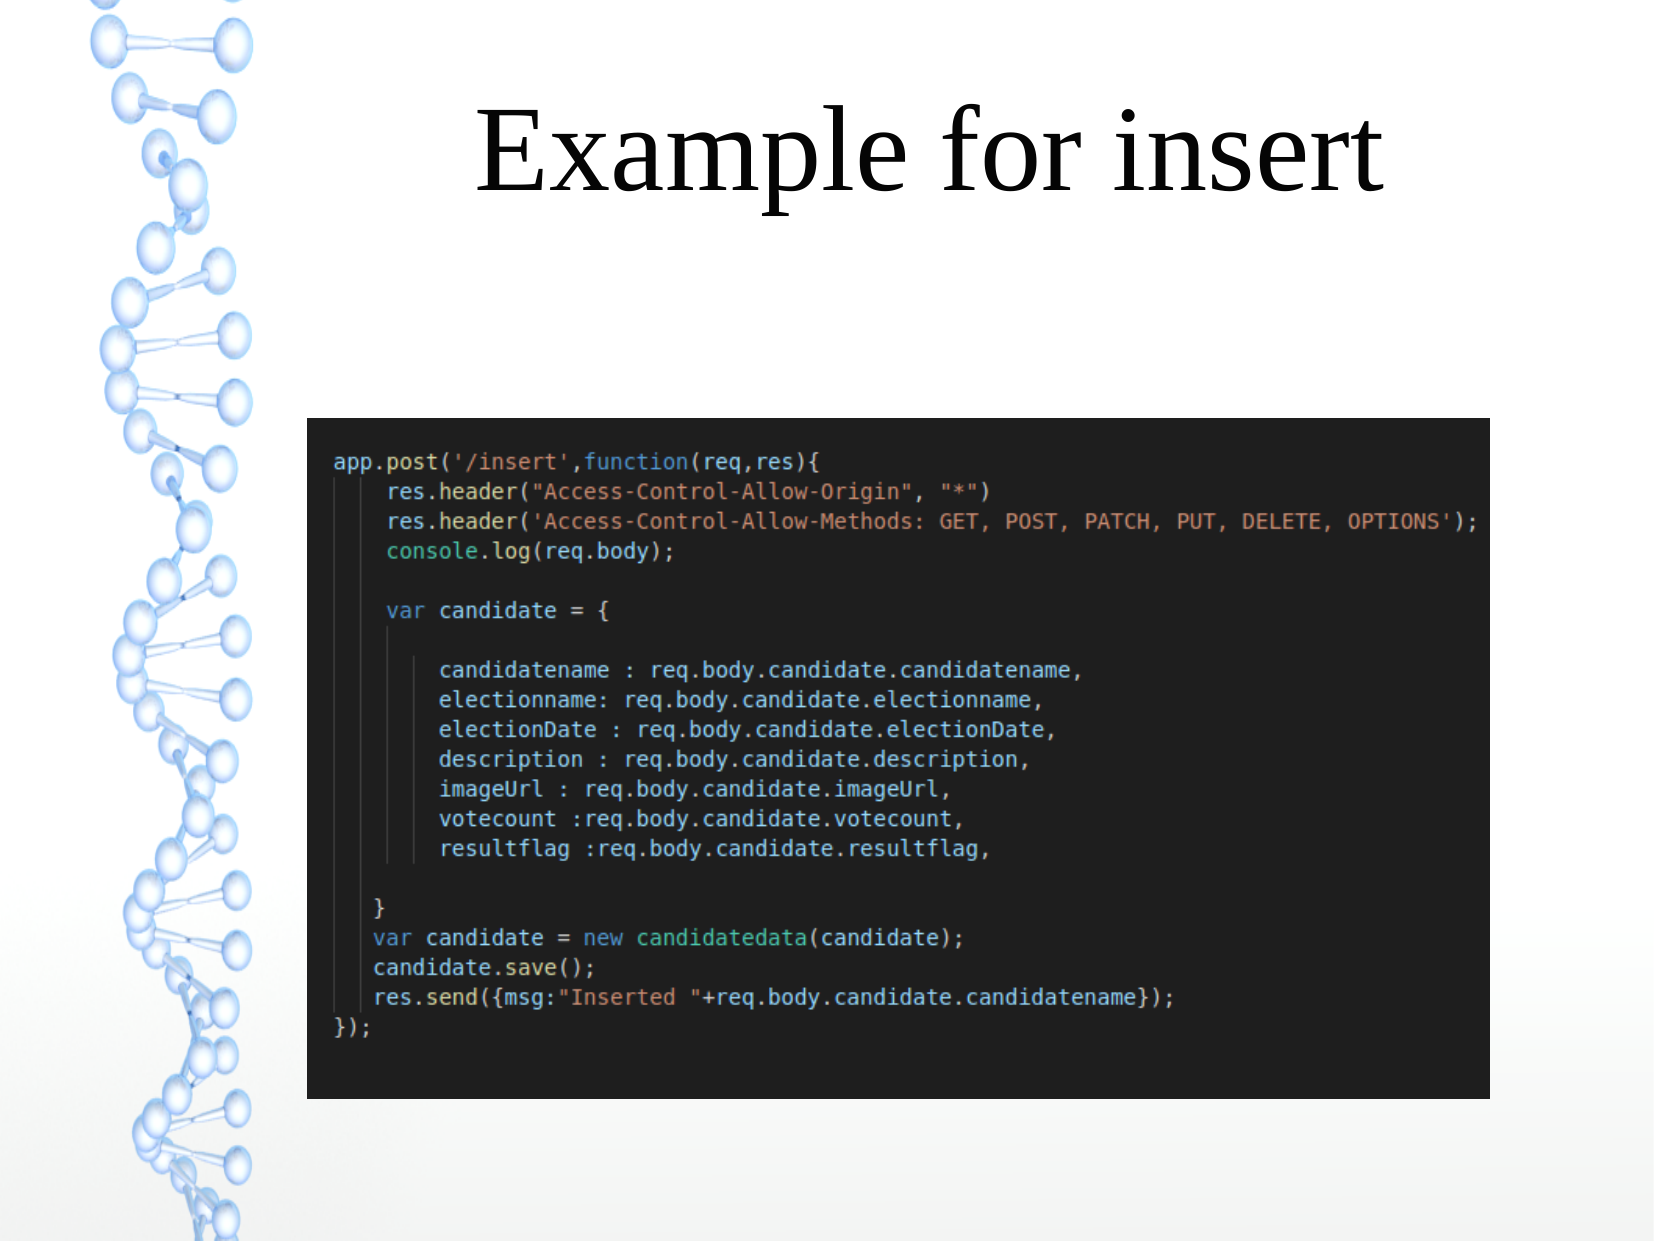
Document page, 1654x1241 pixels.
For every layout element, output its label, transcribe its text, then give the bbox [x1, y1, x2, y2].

picture [0, 0, 1654, 1241]
title Example for insert [265, 47, 1595, 252]
